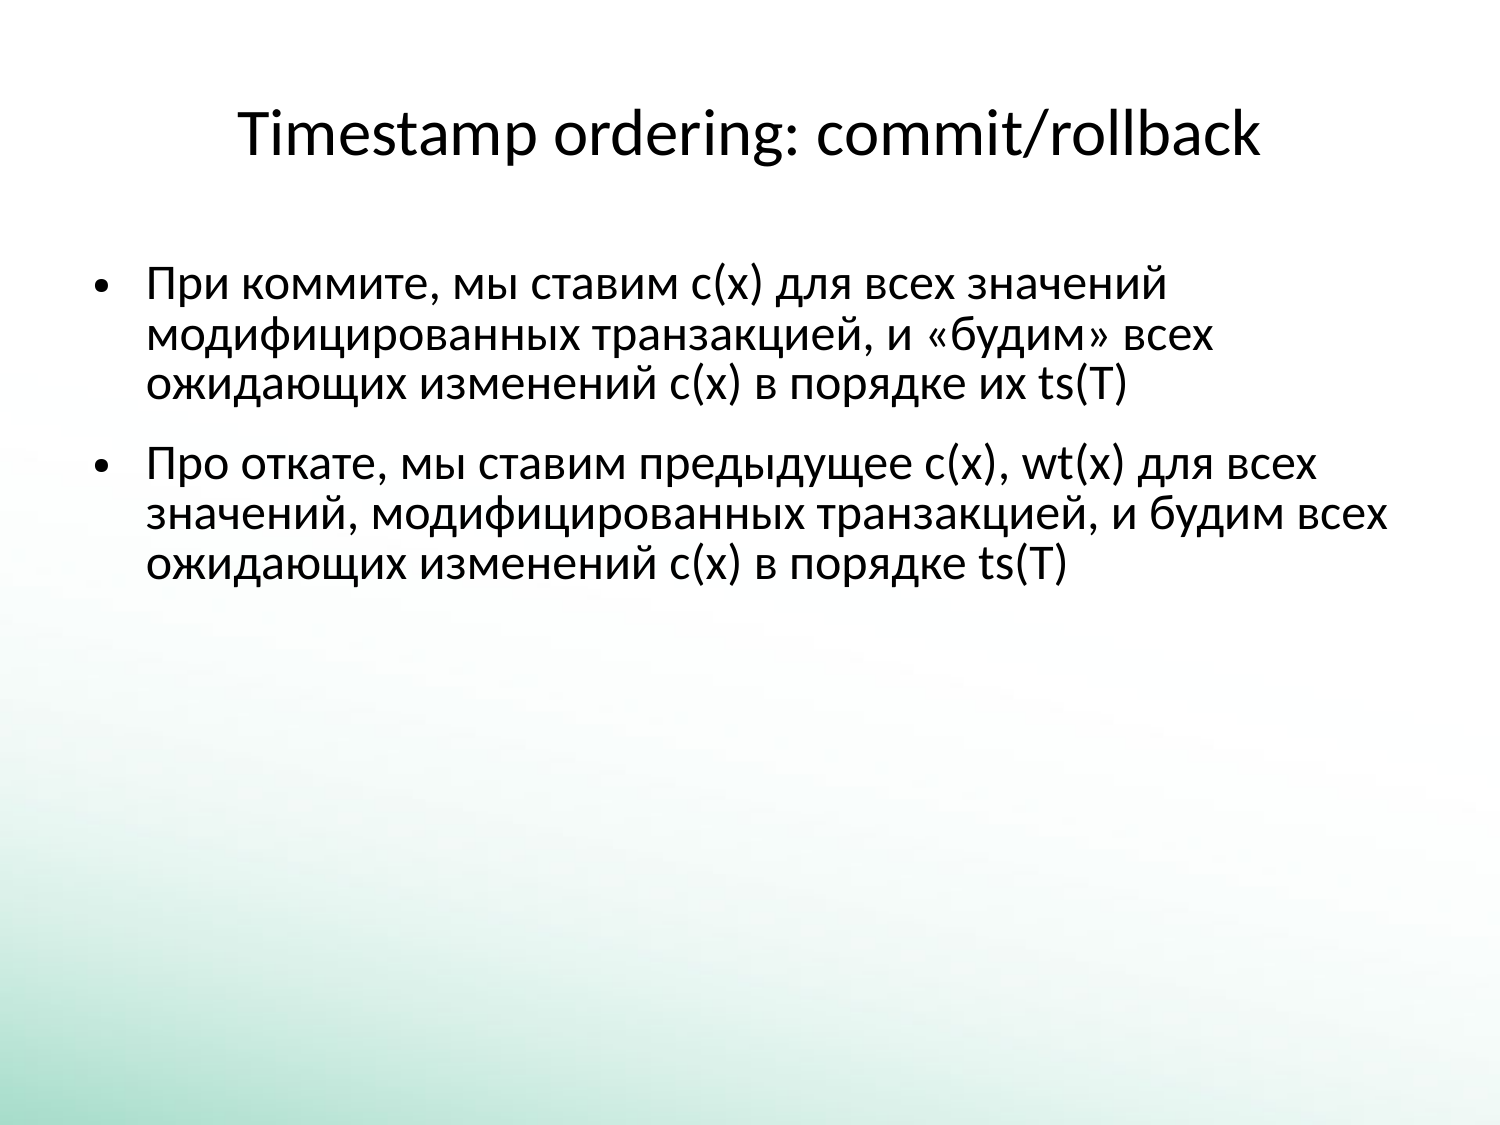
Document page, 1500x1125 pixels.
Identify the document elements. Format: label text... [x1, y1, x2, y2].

list При коммите, мы ставим c(x) для всех значений модифицированных транзакцией, и «будим» всех ожидающих изменений c(x) в порядке их ts(T) Про откате, мы ставим предыдущее c(x), wt(x) для всех значений, модифицированных транзакцией, и будим всех ожидающих изменений c(x) в порядке ts(T) [75, 262, 1425, 1005]
picture [0, 0, 1500, 1125]
title Timestamp ordering: commit/rollback [75, 45, 1425, 233]
